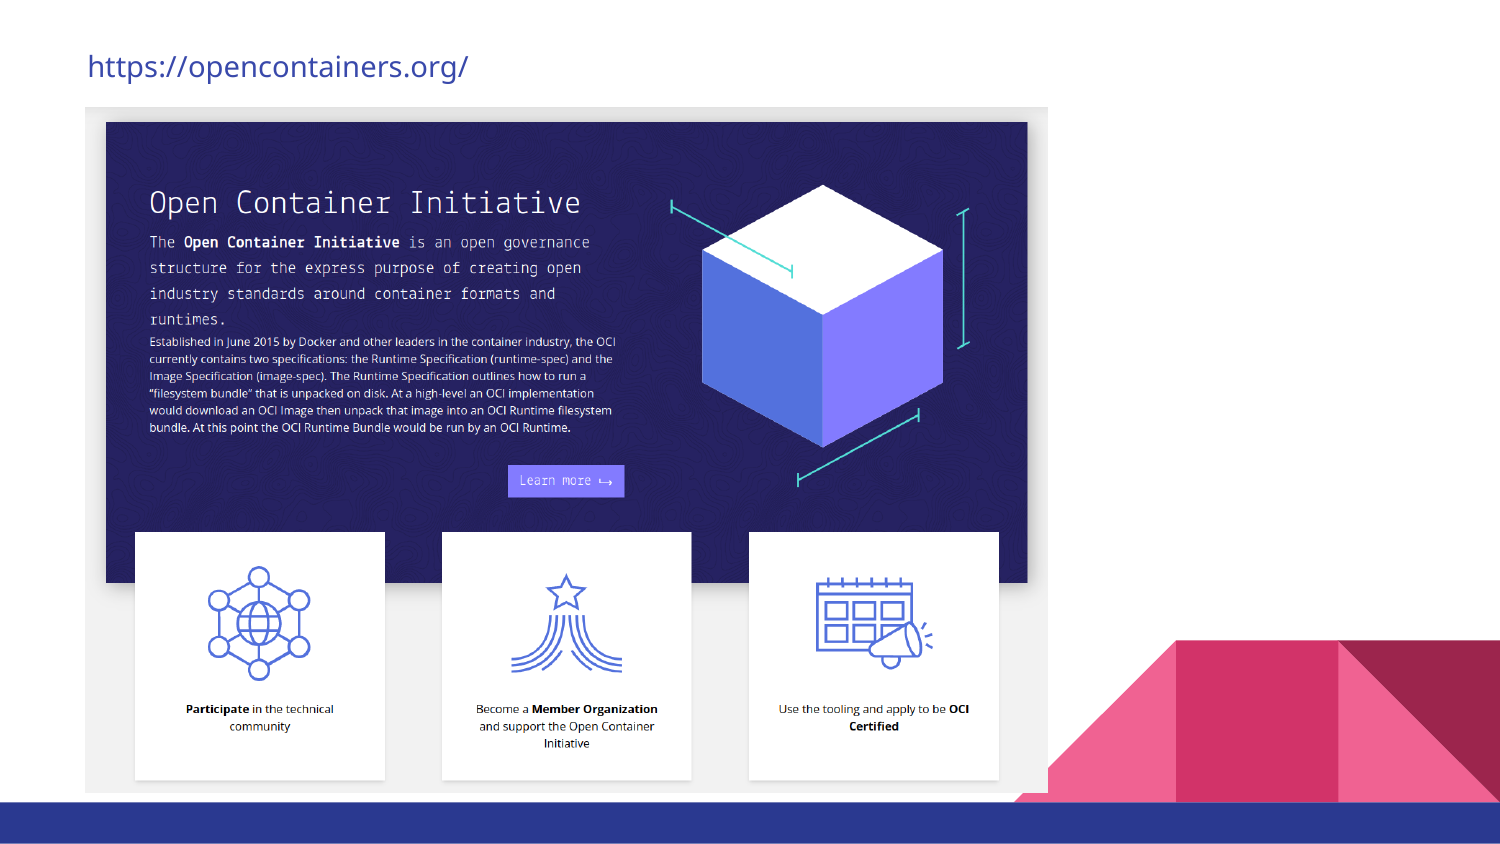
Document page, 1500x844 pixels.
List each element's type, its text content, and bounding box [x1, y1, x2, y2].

picture [85, 107, 1048, 793]
text_box https://opencontainers.org/ [72, 33, 668, 99]
